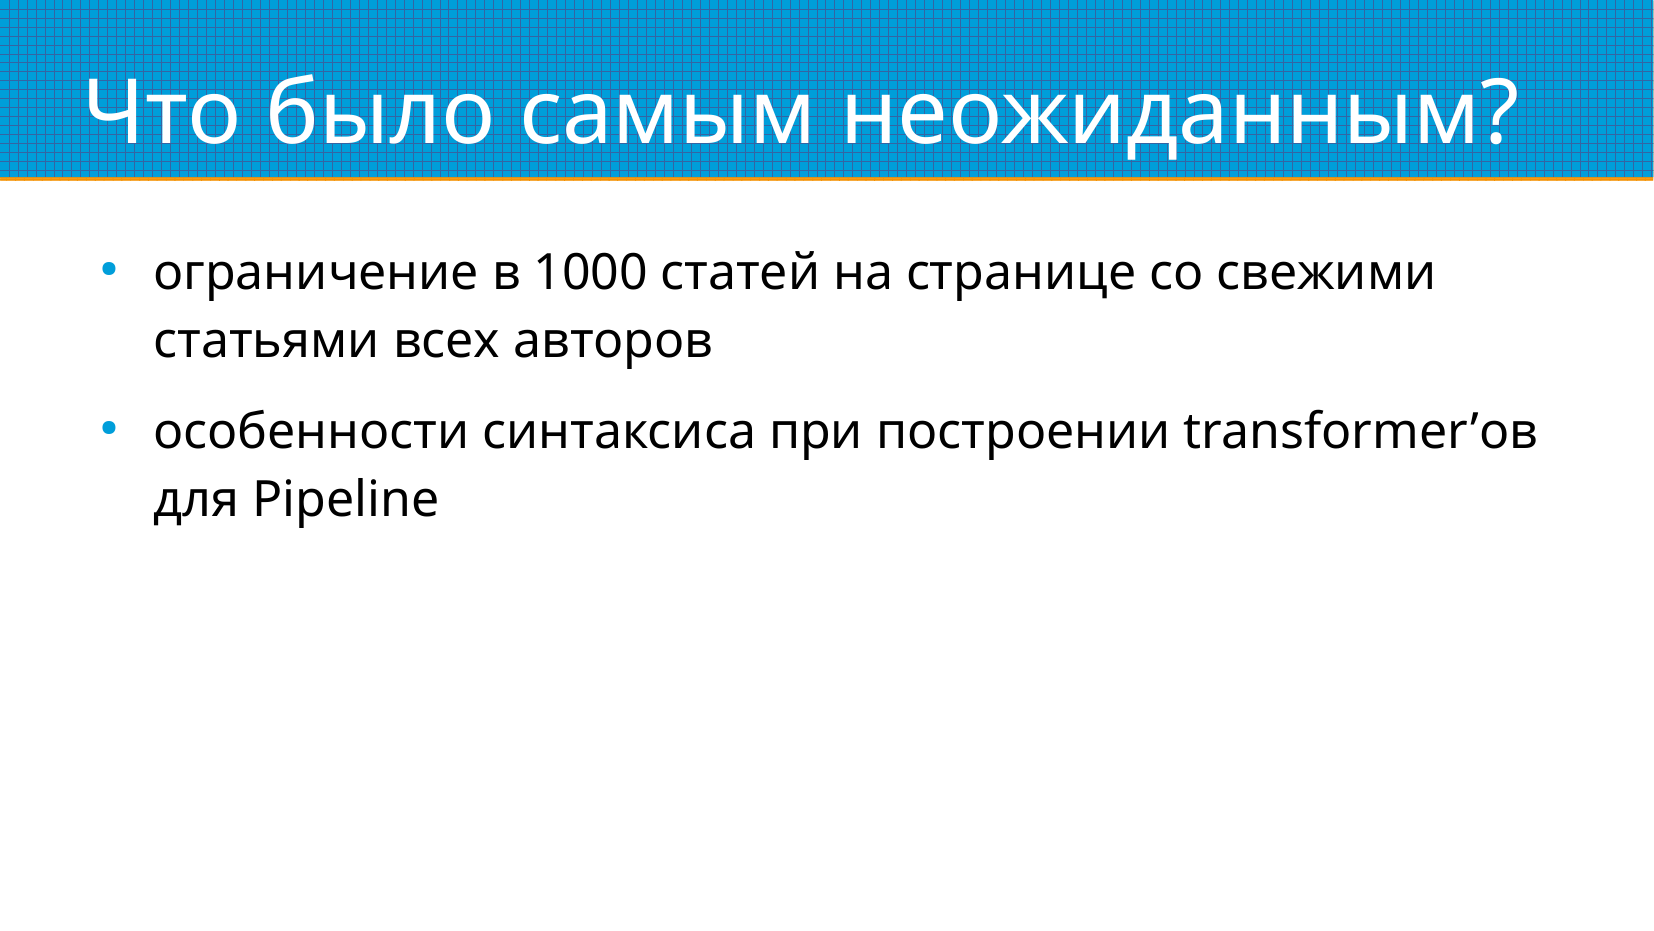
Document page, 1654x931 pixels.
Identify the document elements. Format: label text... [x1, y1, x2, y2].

title Что было самым неожиданным? [82, 14, 1571, 171]
list ограничение в 1000 статей на странице со свежими статьями всех авторов особенности синтаксиса при построении transformer’ов для Pipeline [82, 236, 1563, 811]
